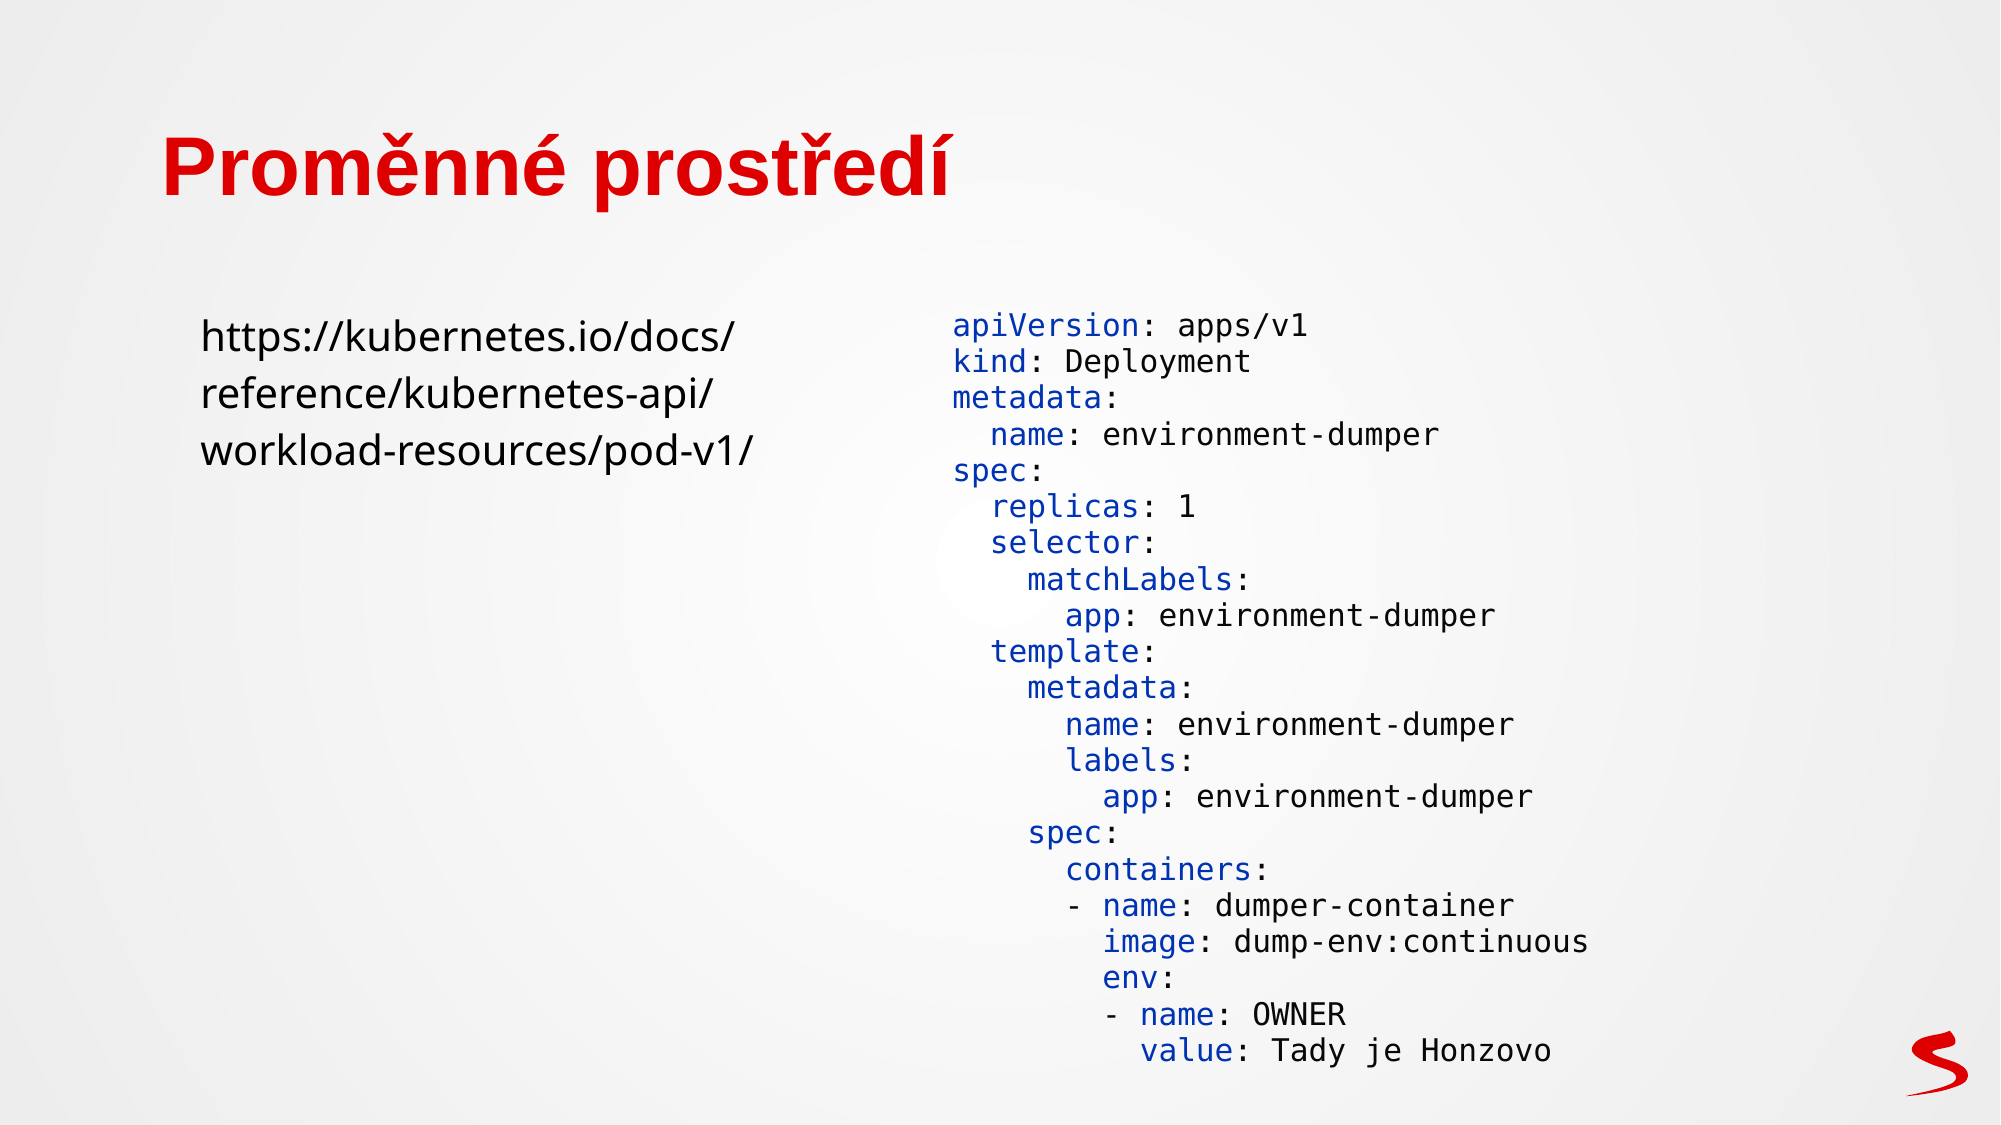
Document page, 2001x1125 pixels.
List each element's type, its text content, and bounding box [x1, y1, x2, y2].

text_box https://kubernetes.io/docs/reference/kubernetes-api/workload-resources/pod-v1/ [150, 299, 901, 1050]
text_box apiVersion: apps/v1 kind: Deployment metadata: name: environment-dumper spec: replicas: 1 selector: matchLabels: app: environment-dumper template: metadata: name: environment-dumper labels: app: environment-dumper spec: containers: - name: dumper-container image: dump-env:continuous env: - name: OWNER value: Tady je Honzovo [937, 299, 1951, 1113]
text_box Proměnné prostředí [146, 112, 1816, 229]
